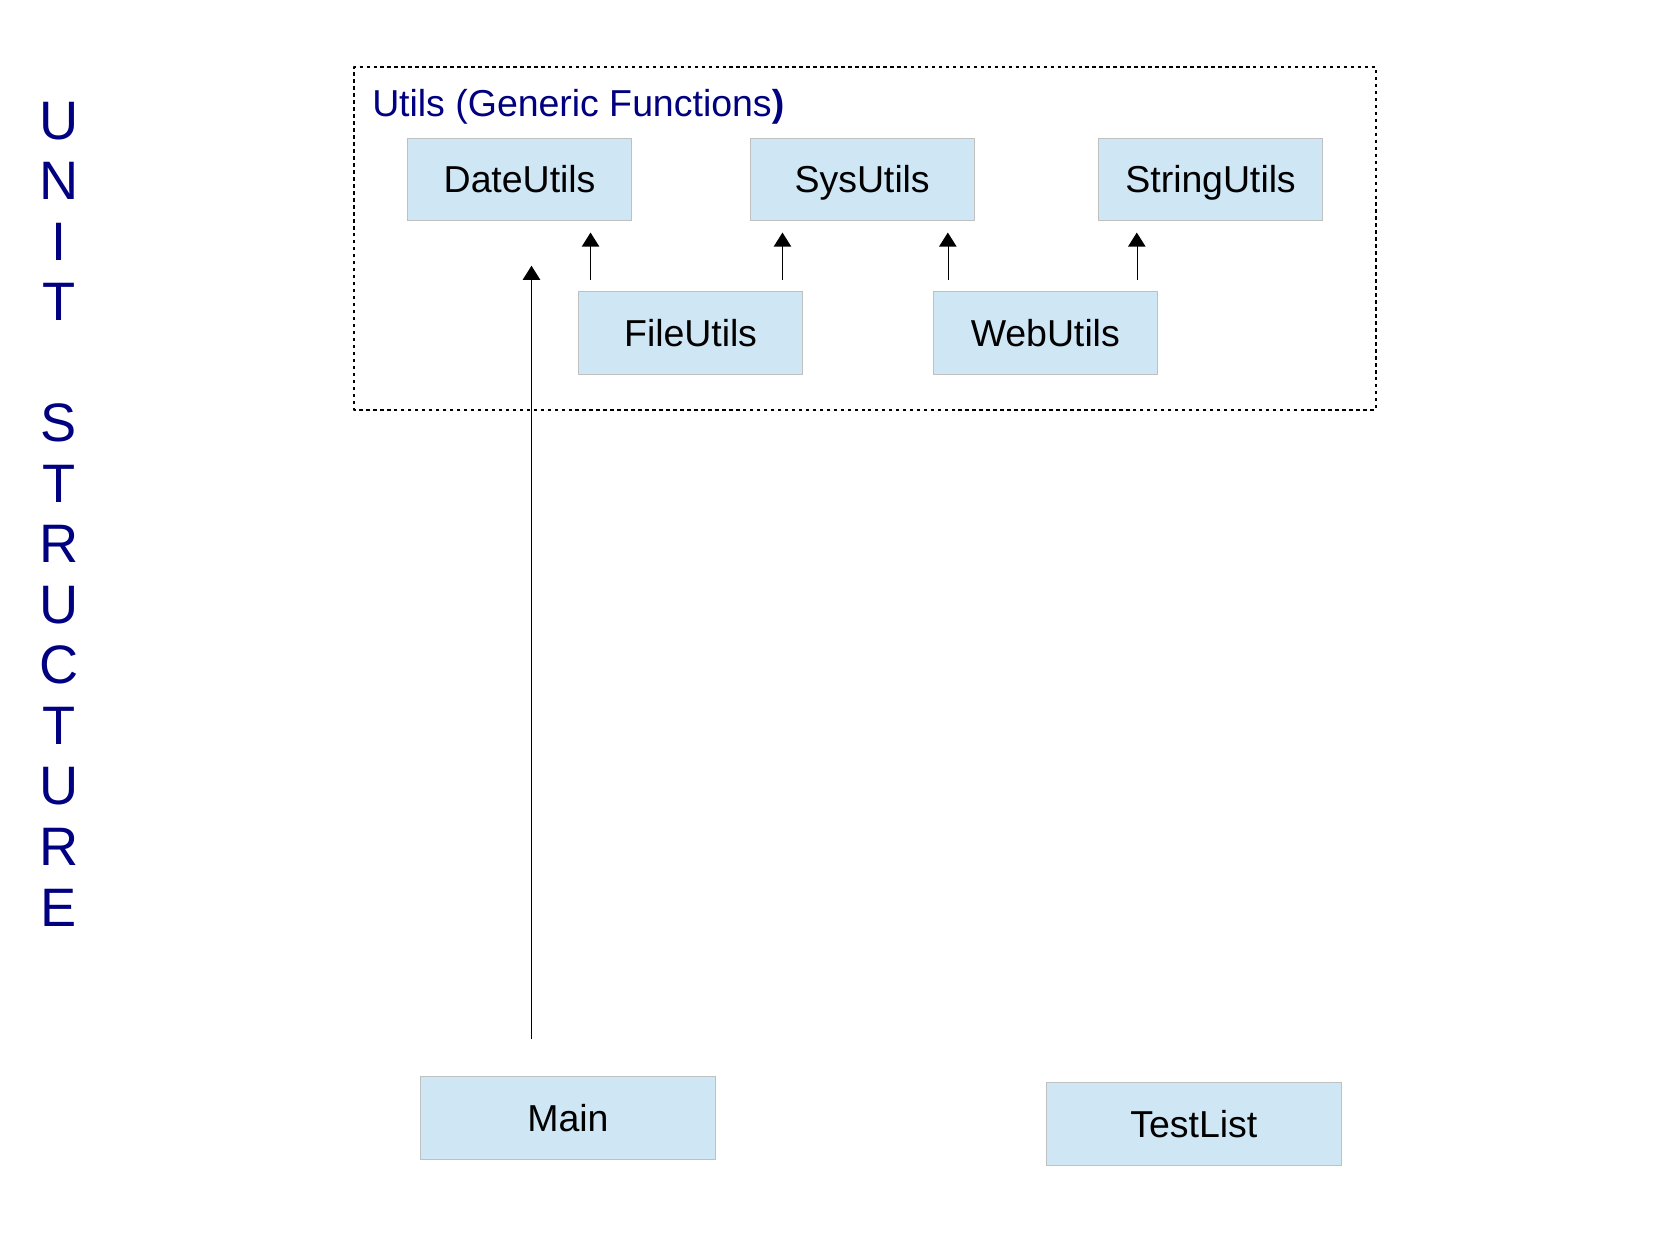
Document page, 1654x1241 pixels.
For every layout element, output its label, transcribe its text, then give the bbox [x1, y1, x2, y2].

text_box TestList [1046, 1082, 1342, 1166]
text_box SysUtils [750, 138, 975, 221]
text_box StringUtils [1098, 138, 1323, 221]
text_box DateUtils [407, 138, 632, 221]
text_box FileUtils [578, 291, 803, 375]
text_box WebUtils [933, 291, 1158, 375]
text_box UNIT STRUCTURE [23, 82, 95, 945]
text_box Utils (Generic Functions) [357, 75, 800, 134]
text_box Main [420, 1076, 716, 1160]
